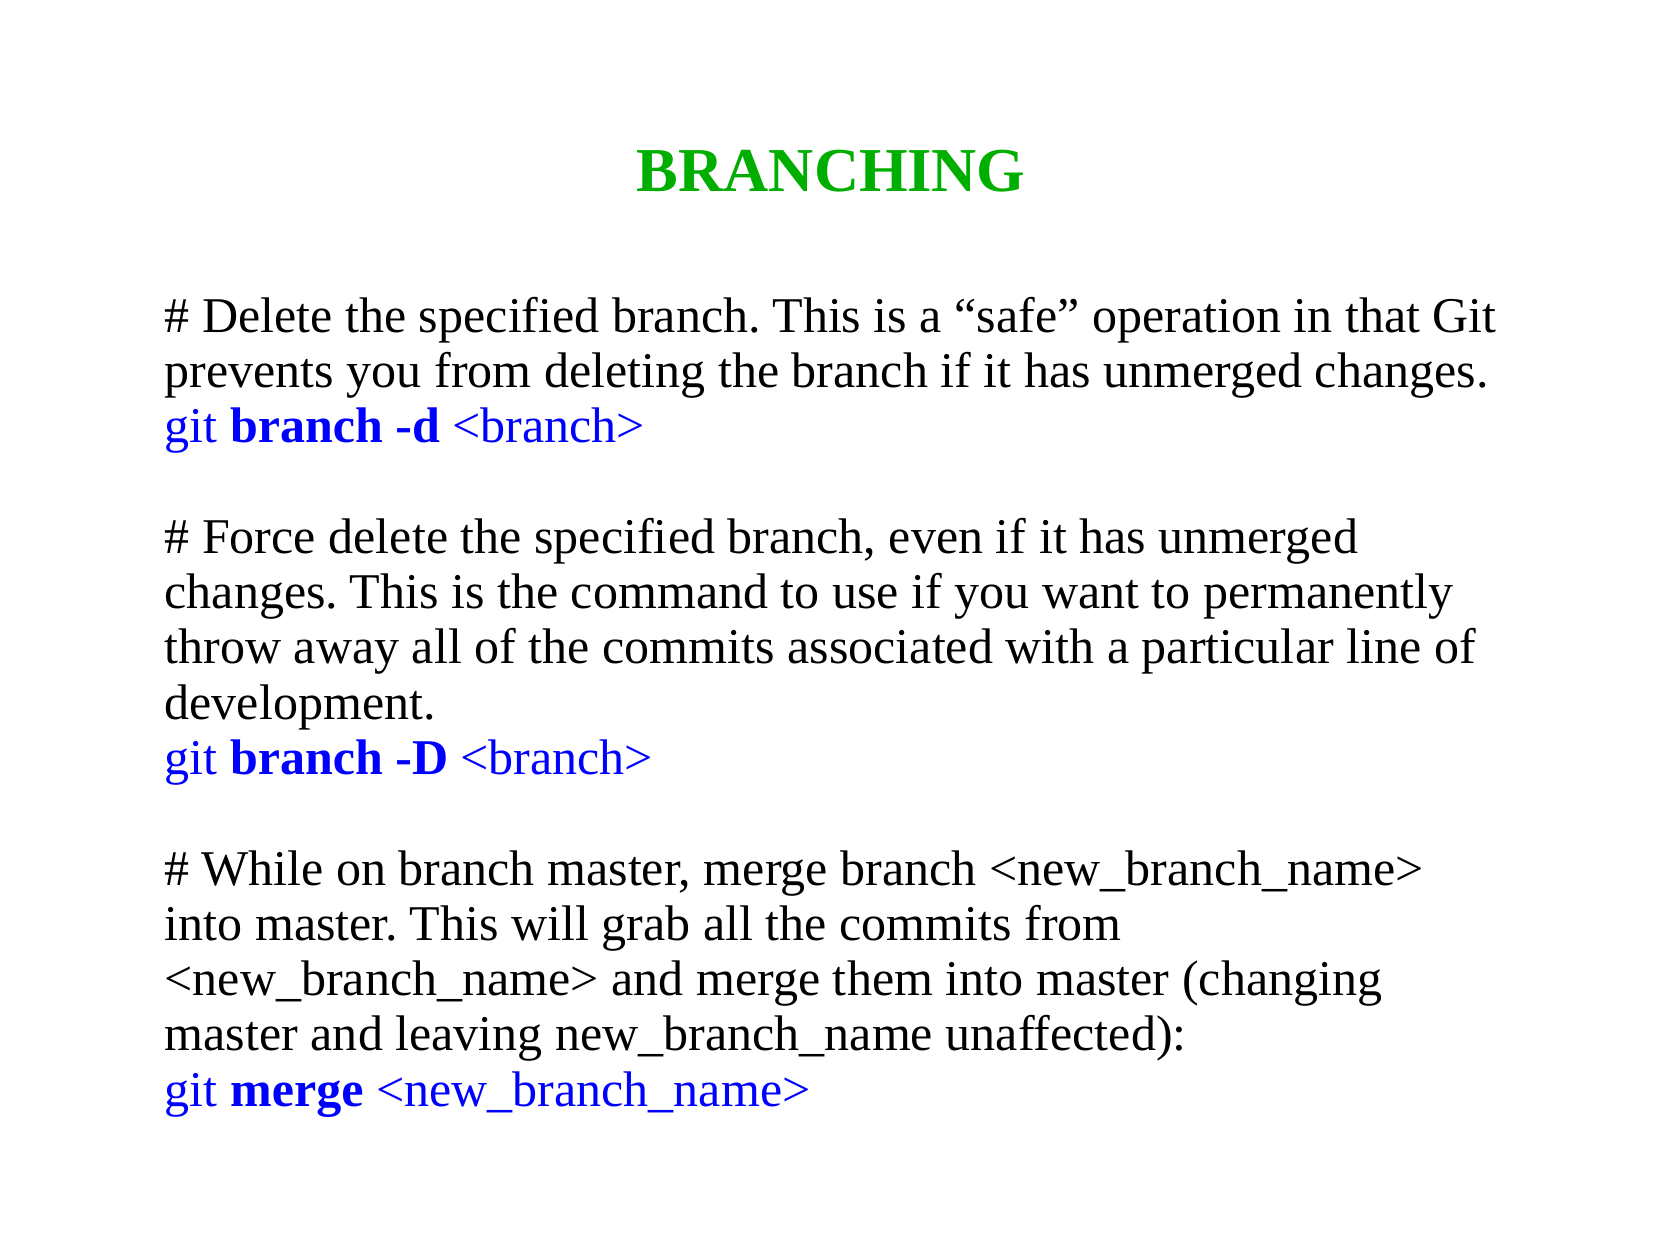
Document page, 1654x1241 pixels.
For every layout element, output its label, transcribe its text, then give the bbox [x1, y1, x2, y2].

text_box BRANCHING # Delete the specified branch. This is a “safe” operation in that Git prevents you from deleting the branch if it has unmerged changes. git branch -d <branch> # Force delete the specified branch, even if it has unmerged changes. This is the command to use if you want to permanently throw away all of the commits associated with a particular line of development. git branch -D <branch> # While on branch master, merge branch <new_branch_name> into master. This will grab all the commits from <new_branch_name> and merge them into master (changing master and leaving new_branch_name unaffected): git merge <new_branch_name> [150, 45, 1516, 1189]
